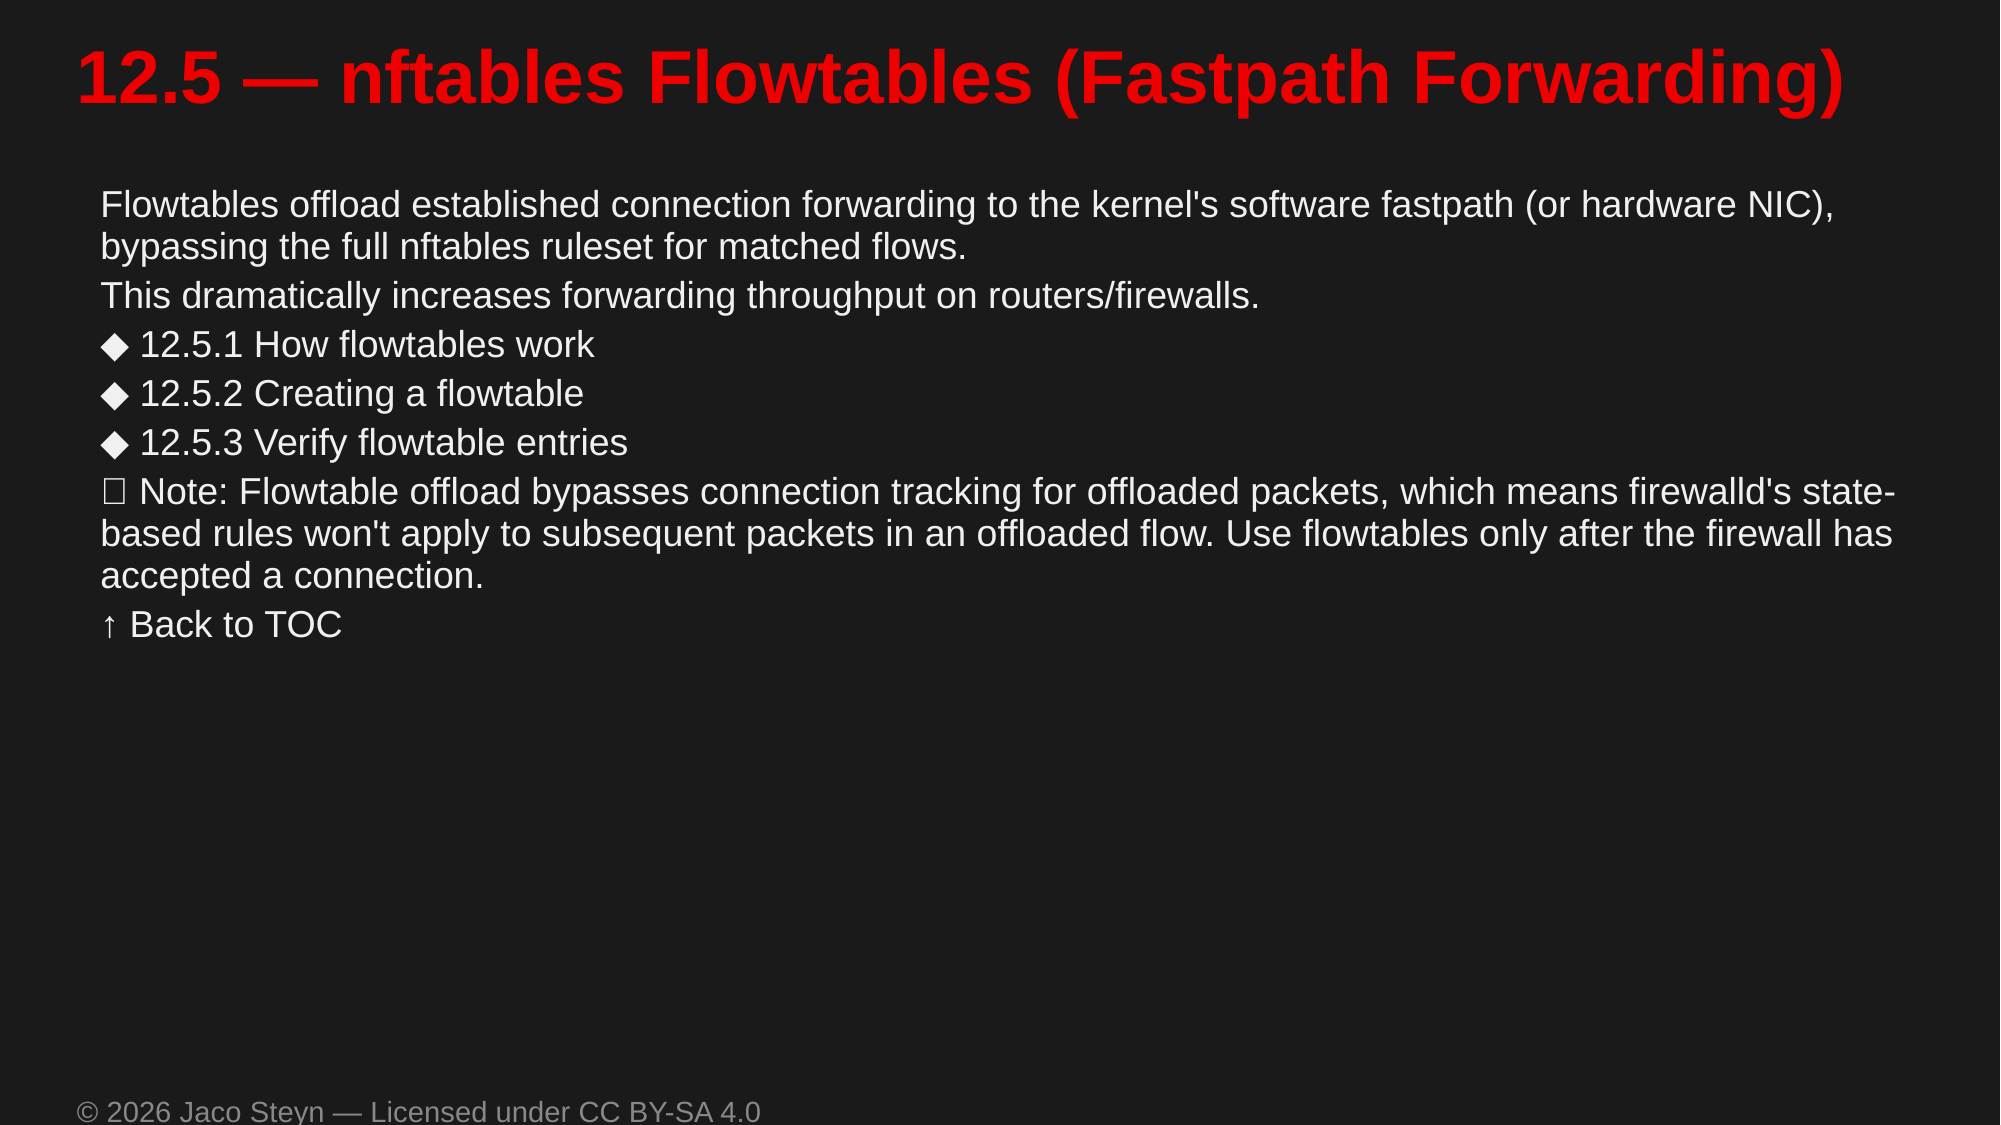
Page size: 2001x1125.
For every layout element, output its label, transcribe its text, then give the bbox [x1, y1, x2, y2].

text_box 12.5 — nftables Flowtables (Fastpath Forwarding) [59, 23, 1942, 154]
text_box Flowtables offload established connection forwarding to the kernel's software fastpath (or hardware NIC), bypassing the full nftables ruleset for matched flows. This dramatically increases forwarding throughput on routers/firewalls. ◆ 12.5.1 How flowtables work ◆ 12.5.2 Creating a flowtable ◆ 12.5.3 Verify flowtable entries 💡 Note: Flowtable offload bypasses connection tracking for offloaded packets, which means firewalld's state-based rules won't apply to subsequent packets in an offloaded flow. Use flowtables only after the firewall has accepted a connection. ↑ Back to TOC [59, 171, 1942, 1083]
text_box © 2026 Jaco Steyn — Licensed under CC BY-SA 4.0 [59, 1083, 1942, 1120]
